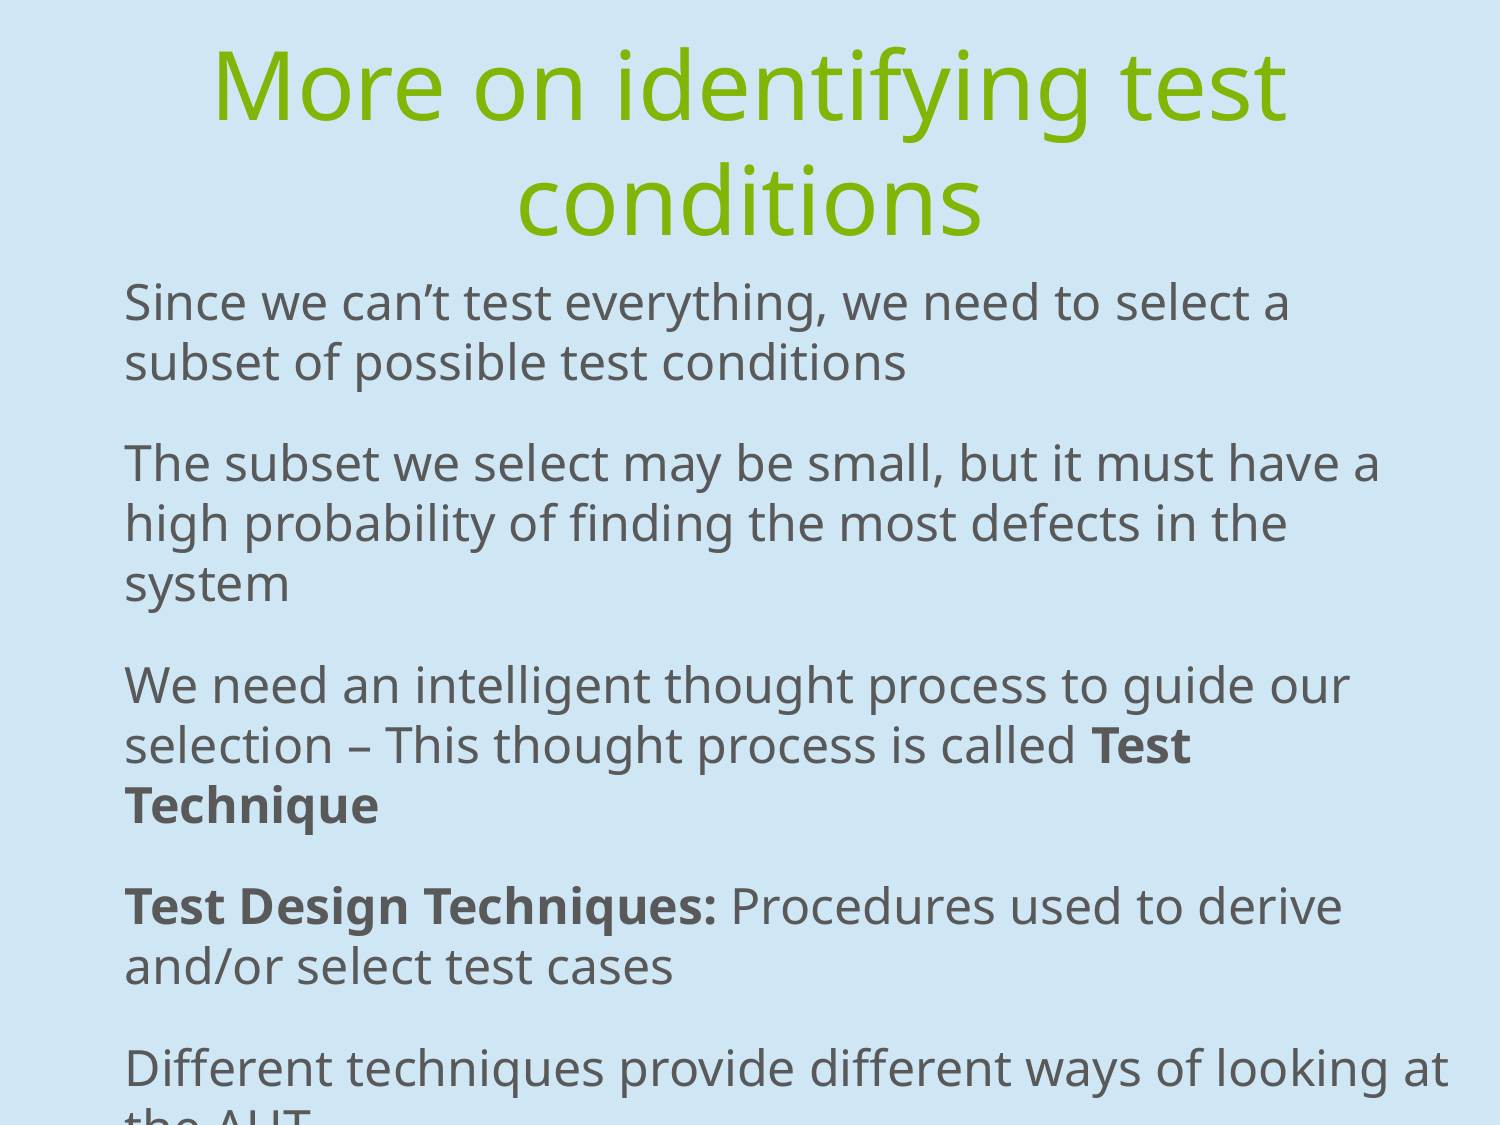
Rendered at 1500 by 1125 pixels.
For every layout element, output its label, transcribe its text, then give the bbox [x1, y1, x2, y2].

list Since we can’t test everything, we need to select a subset of possible test conditions The subset we select may be small, but it must have a high probability of finding the most defects in the system We need an intelligent thought process to guide our selection – This thought process is called Test Technique Test Design Techniques: Procedures used to derive and/or select test cases Different techniques provide different ways of looking at the AUT Test conditions that are chosen will depend on the test strategy or test approach Traceability: Test conditions should be linked back to their sources in the test basis [52, 262, 1468, 1085]
title More on identifying test conditions [90, 17, 1410, 237]
